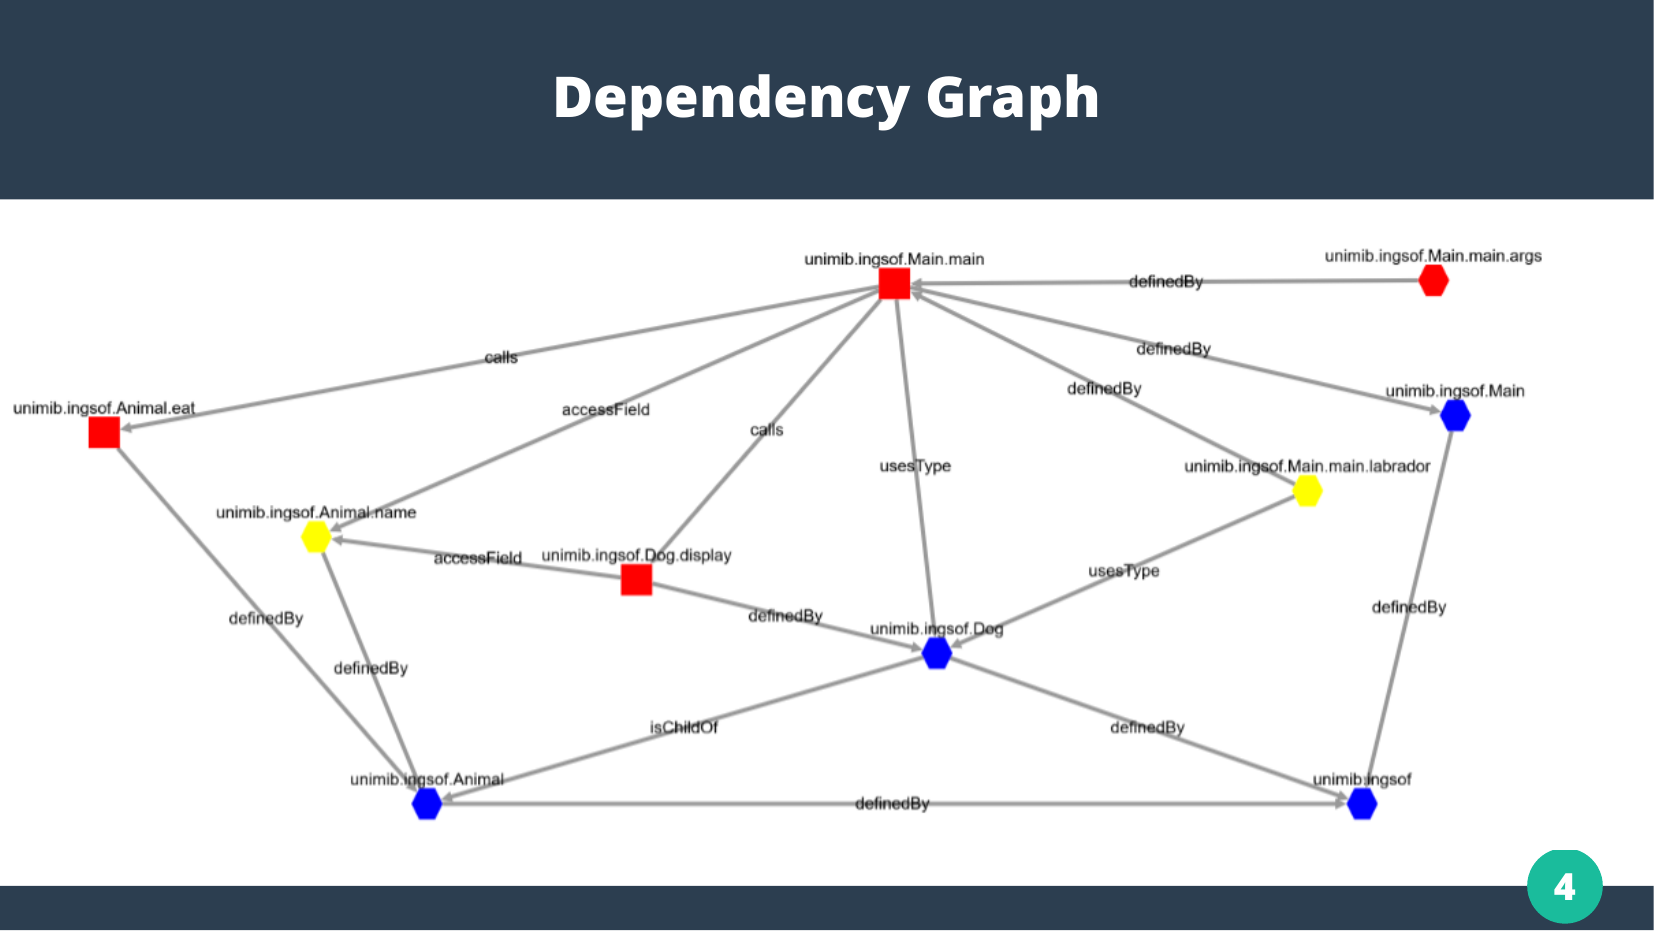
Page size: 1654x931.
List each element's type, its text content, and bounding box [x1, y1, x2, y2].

picture [0, 206, 1580, 850]
title Dependency Graph [59, 37, 1595, 156]
